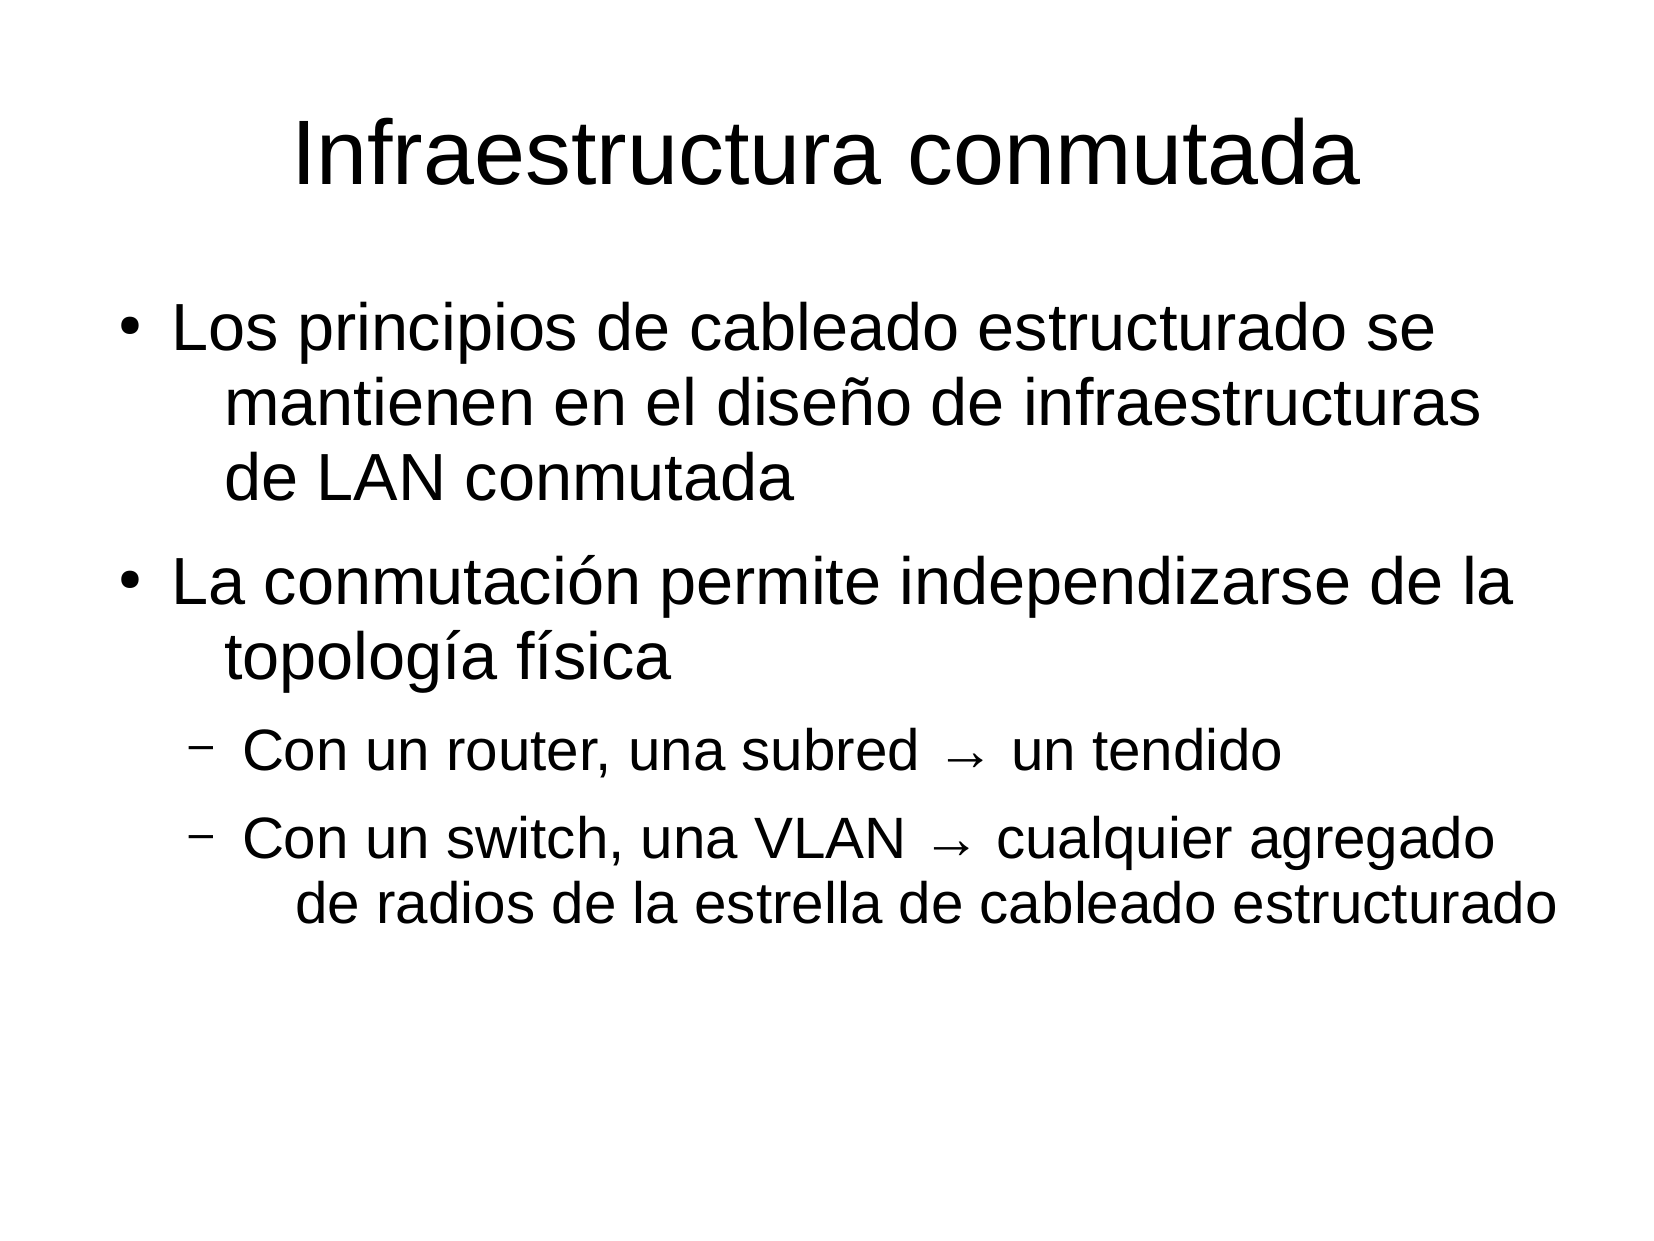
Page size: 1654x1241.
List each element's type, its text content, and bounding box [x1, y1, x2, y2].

title Infraestructura conmutada [82, 49, 1571, 257]
list Los principios de cableado estructurado se mantienen en el diseño de infraestructuras de LAN conmutada La conmutación permite independizarse de la topología física Con un router, una subred → un tendido Con un switch, una VLAN → cualquier agregado de radios de la estrella de cableado estructurado [82, 290, 1571, 1010]
